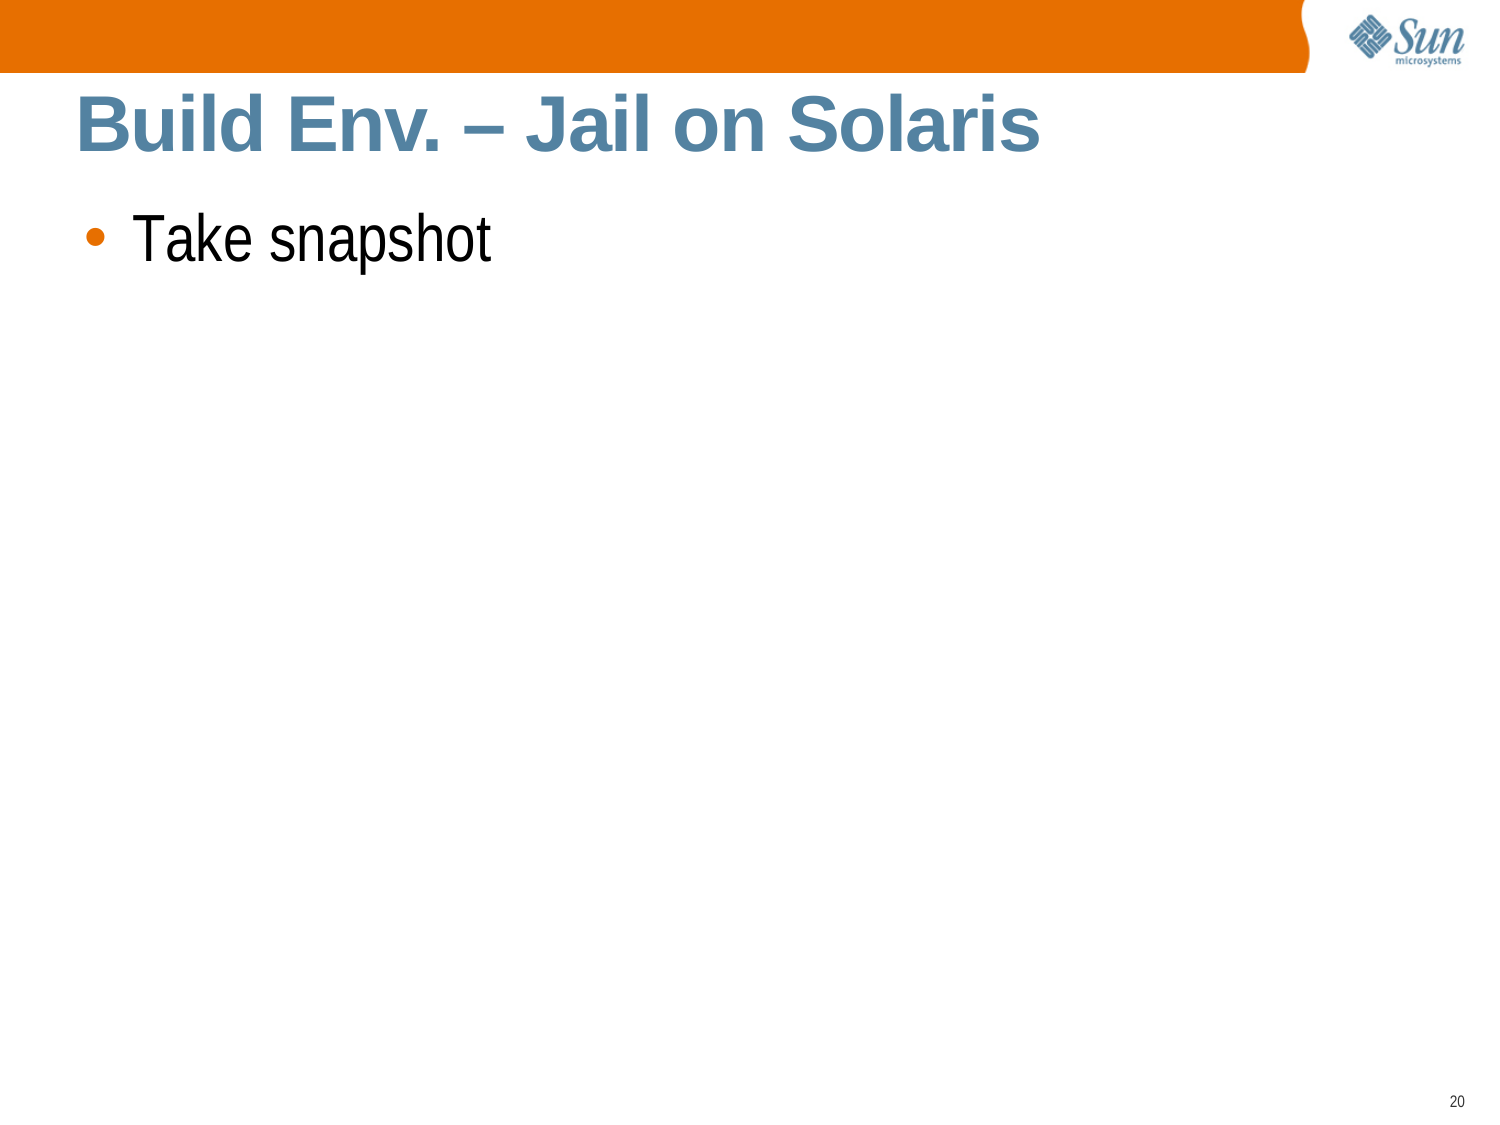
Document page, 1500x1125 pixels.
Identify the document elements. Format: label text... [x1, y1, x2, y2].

list Take snapshot [64, 209, 967, 328]
title Build Env. – Jail on Solaris [75, 87, 1486, 192]
picture [0, 0, 1500, 73]
